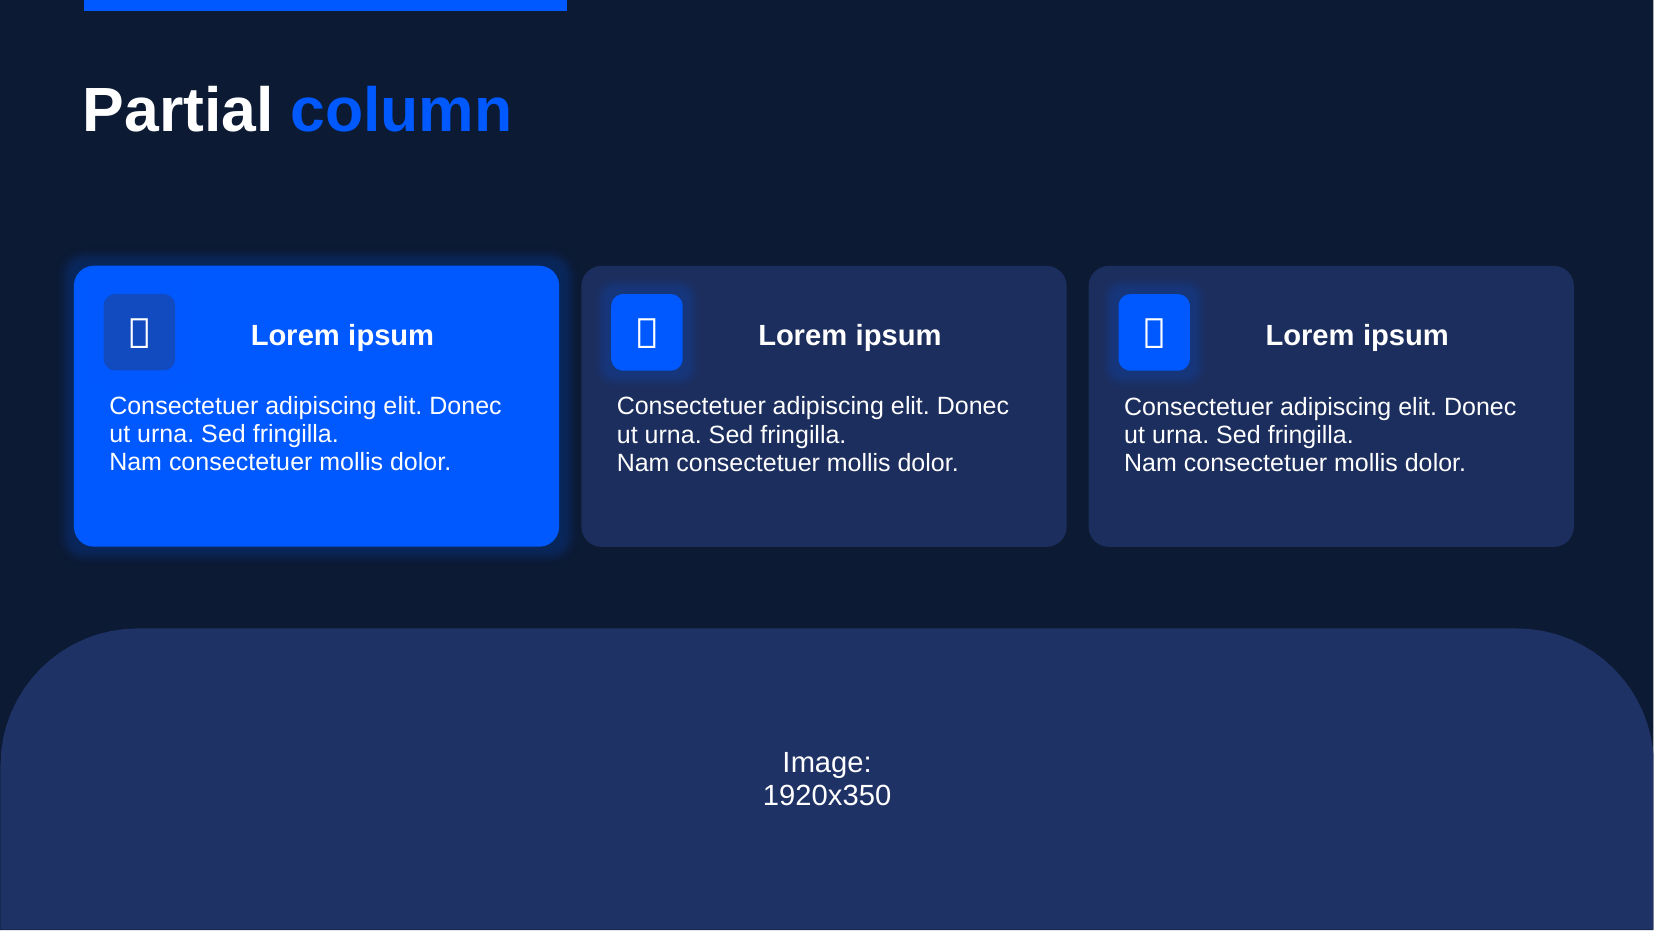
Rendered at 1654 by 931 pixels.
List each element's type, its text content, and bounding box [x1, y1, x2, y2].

text_box  [1118, 294, 1190, 371]
text_box Lorem ipsum [215, 300, 519, 371]
text_box Lorem ipsum [1230, 300, 1533, 371]
text_box Image: 1920x350 [0, 628, 1654, 930]
text_box Consectetuer adipiscing elit. Donec ut urna. Sed fringilla. Nam consectetuer mollis dolor. [581, 392, 1032, 547]
text_box Lorem ipsum [722, 300, 1026, 371]
text_box Consectetuer adipiscing elit. Donec ut urna. Sed fringilla. Nam consectetuer mollis dolor. [73, 392, 525, 547]
text_box [1088, 265, 1574, 547]
text_box  [611, 294, 683, 371]
title Partial column [82, 75, 1576, 188]
text_box [73, 265, 560, 547]
text_box [581, 265, 1067, 547]
text_box  [103, 293, 176, 371]
text_box Consectetuer adipiscing elit. Donec ut urna. Sed fringilla. Nam consectetuer mollis dolor. [1088, 392, 1540, 547]
